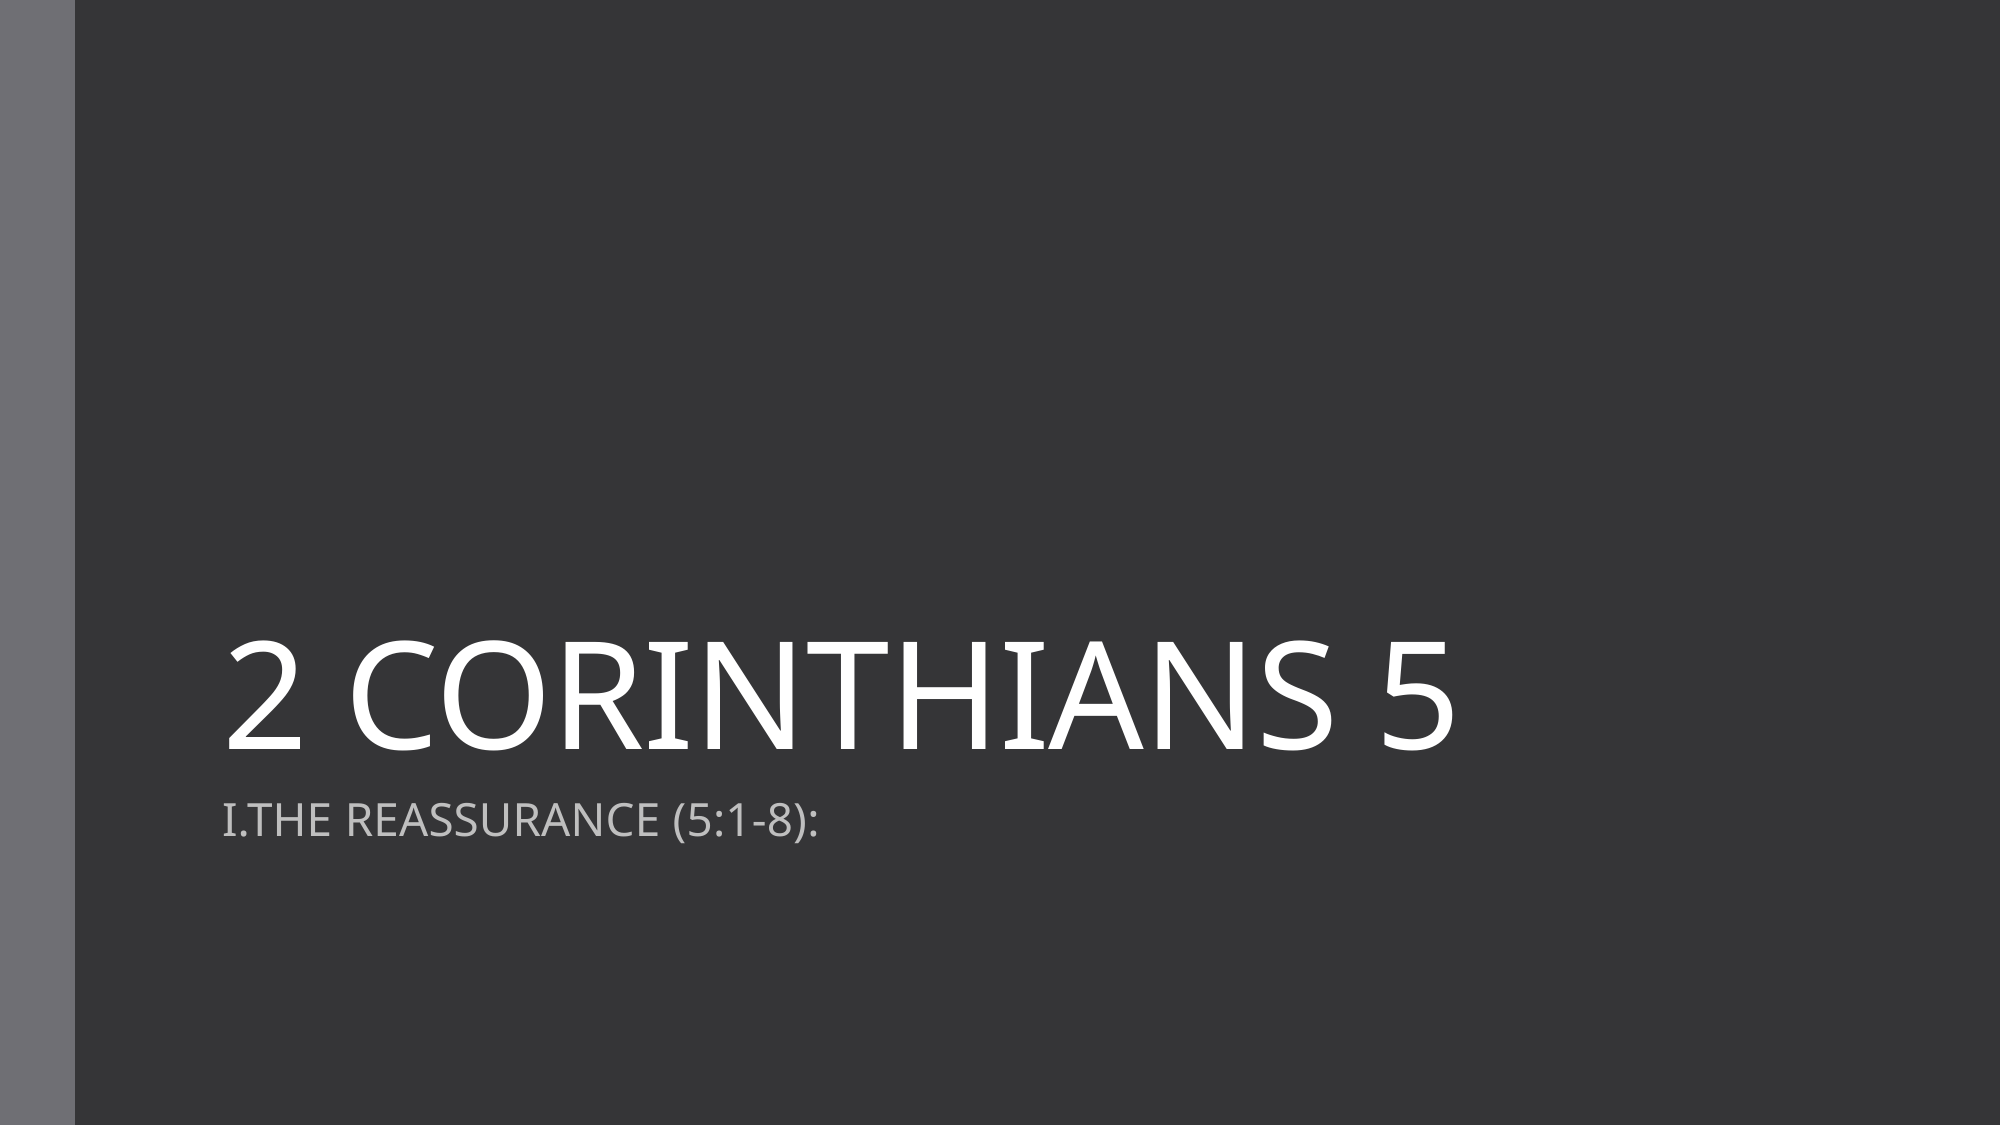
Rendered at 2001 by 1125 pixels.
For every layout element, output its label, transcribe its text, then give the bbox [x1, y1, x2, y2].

title 2 CORINTHIANS 5 [206, 124, 1752, 787]
subtitle I.THE REASSURANCE (5:1-8): [206, 787, 1752, 1066]
